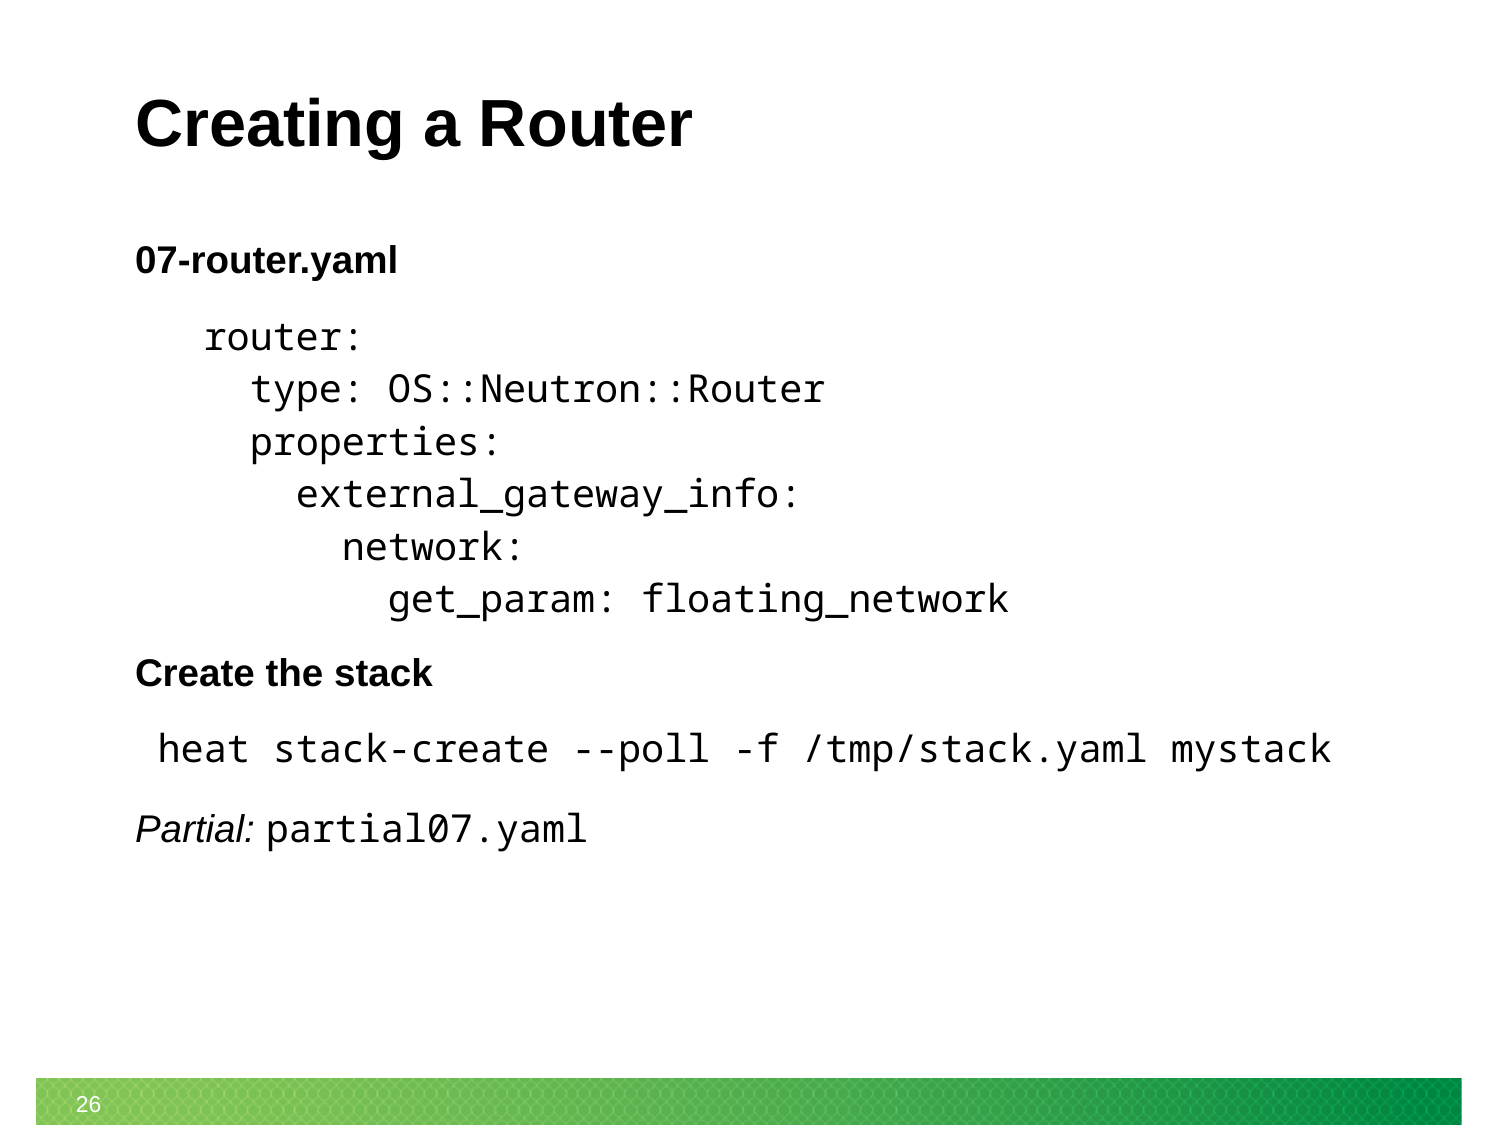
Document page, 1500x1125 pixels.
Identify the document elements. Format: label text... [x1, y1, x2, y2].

title Creating a Router [135, 41, 1372, 204]
list 07-router.yaml router: type: OS::Neutron::Router properties: external_gateway_info: network: get_param: floating_network Create the stack heat stack-create --poll -f /tmp/stack.yaml mystack Partial: partial07.yaml [135, 238, 1372, 892]
picture [36, 1078, 1462, 1125]
